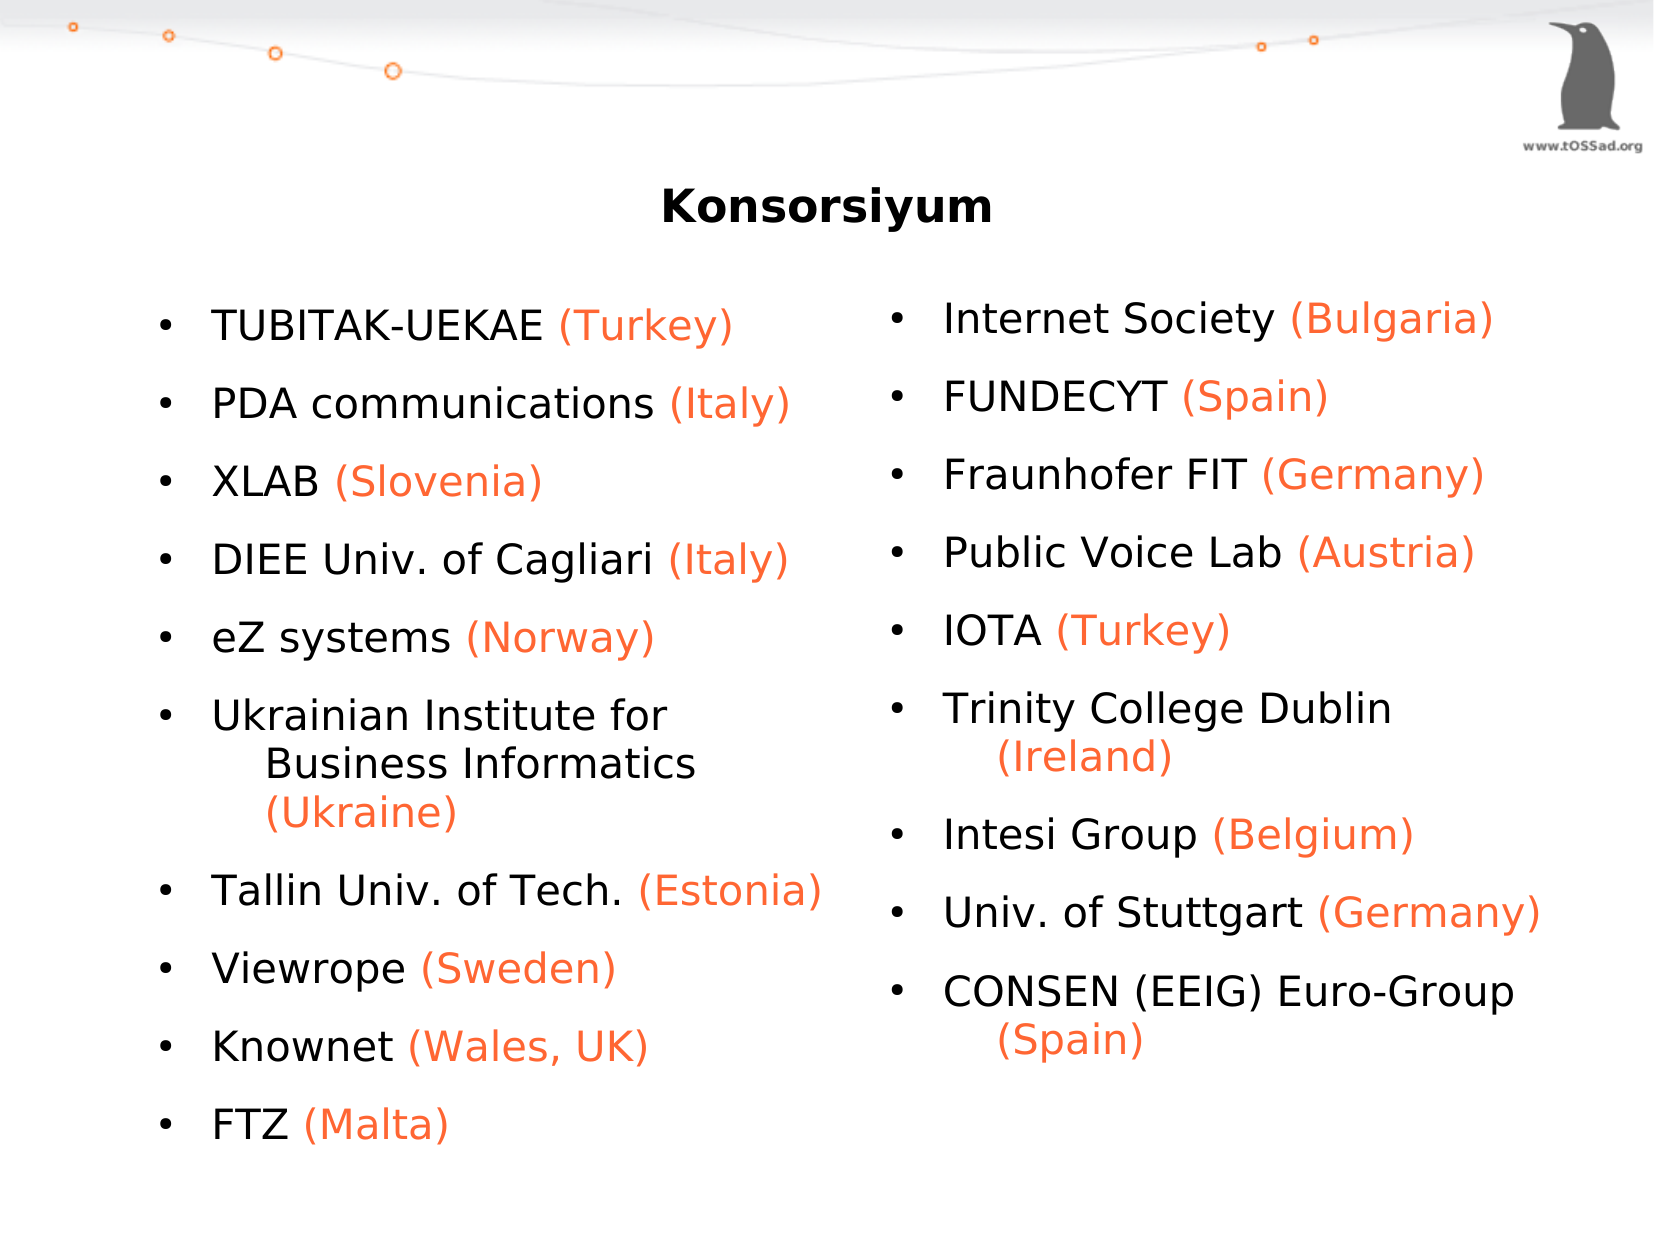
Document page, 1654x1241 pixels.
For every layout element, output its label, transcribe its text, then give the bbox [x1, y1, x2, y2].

list TUBITAK-UEKAE (Turkey) PDA communications (Italy) XLAB (Slovenia) DIEE Univ. of Cagliari (Italy) eZ systems (Norway) Ukrainian Institute for Business Informatics (Ukraine) Tallin Univ. of Tech. (Estonia) Viewrope (Sweden) Knownet (Wales, UK) FTZ (Malta) [122, 301, 829, 1150]
list Internet Society (Bulgaria) FUNDECYT (Spain) Fraunhofer FIT (Germany) Public Voice Lab (Austria) IOTA (Turkey) Trinity College Dublin (Ireland) Intesi Group (Belgium) Univ. of Stuttgart (Germany) CONSEN (EEIG) Euro-Group (Spain) [854, 294, 1561, 1100]
picture [0, 0, 1654, 157]
title Konsorsiyum [121, 102, 1534, 311]
